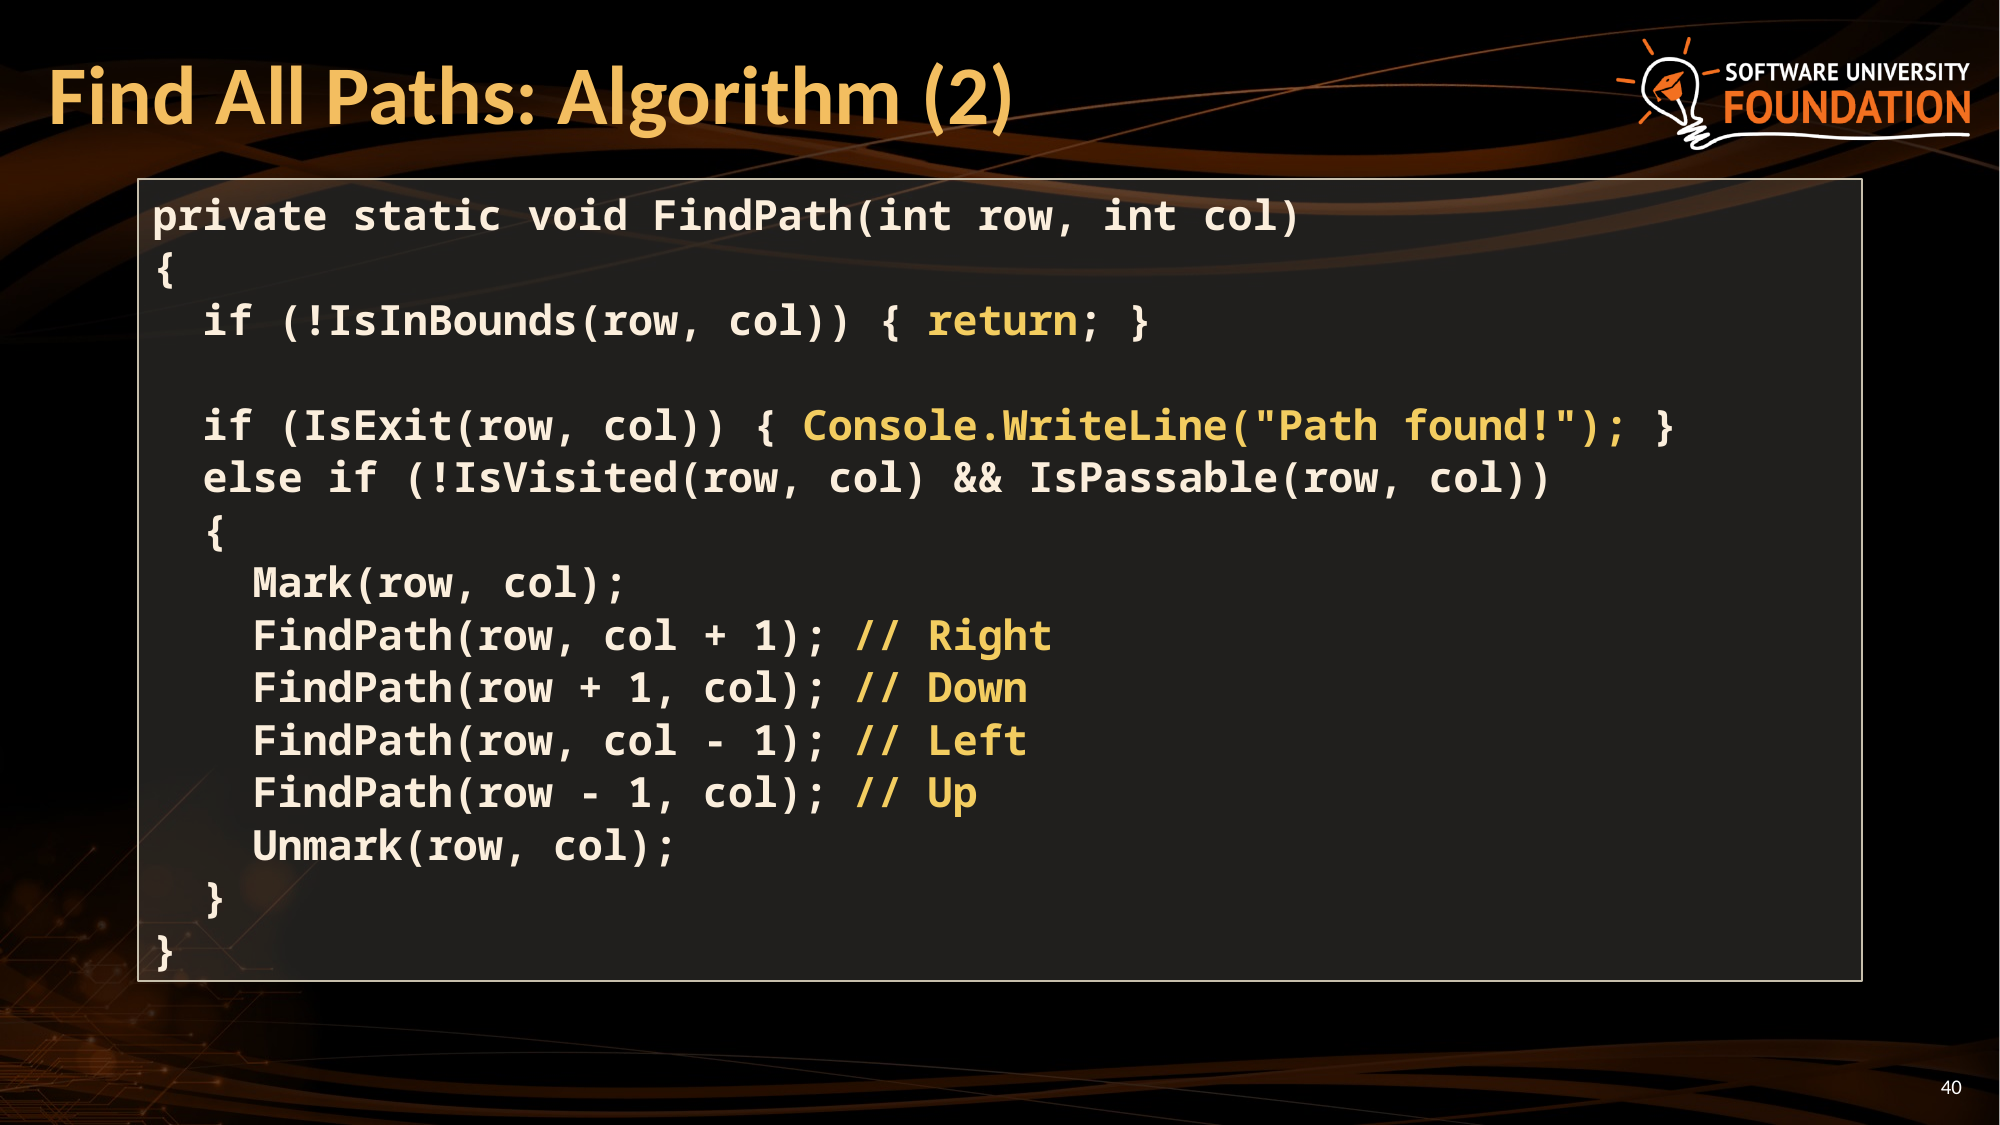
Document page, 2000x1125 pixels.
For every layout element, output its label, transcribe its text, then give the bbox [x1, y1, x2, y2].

text_box private static void FindPath(int row, int col) { if (!IsInBounds(row, col)) { return; } if (IsExit(row, col)) { Console.WriteLine("Path found!"); } else if (!IsVisited(row, col) && IsPassable(row, col)) { Mark(row, col); FindPath(row, col + 1); // Right FindPath(row + 1, col); // Down FindPath(row, col - 1); // Left FindPath(row - 1, col); // Up Unmark(row, col); } } [137, 178, 1863, 982]
picture [0, 0, 2000, 1125]
slide_number <number> [1897, 1070, 1968, 1103]
title Find All Paths: Algorithm (2) [30, 6, 1602, 189]
